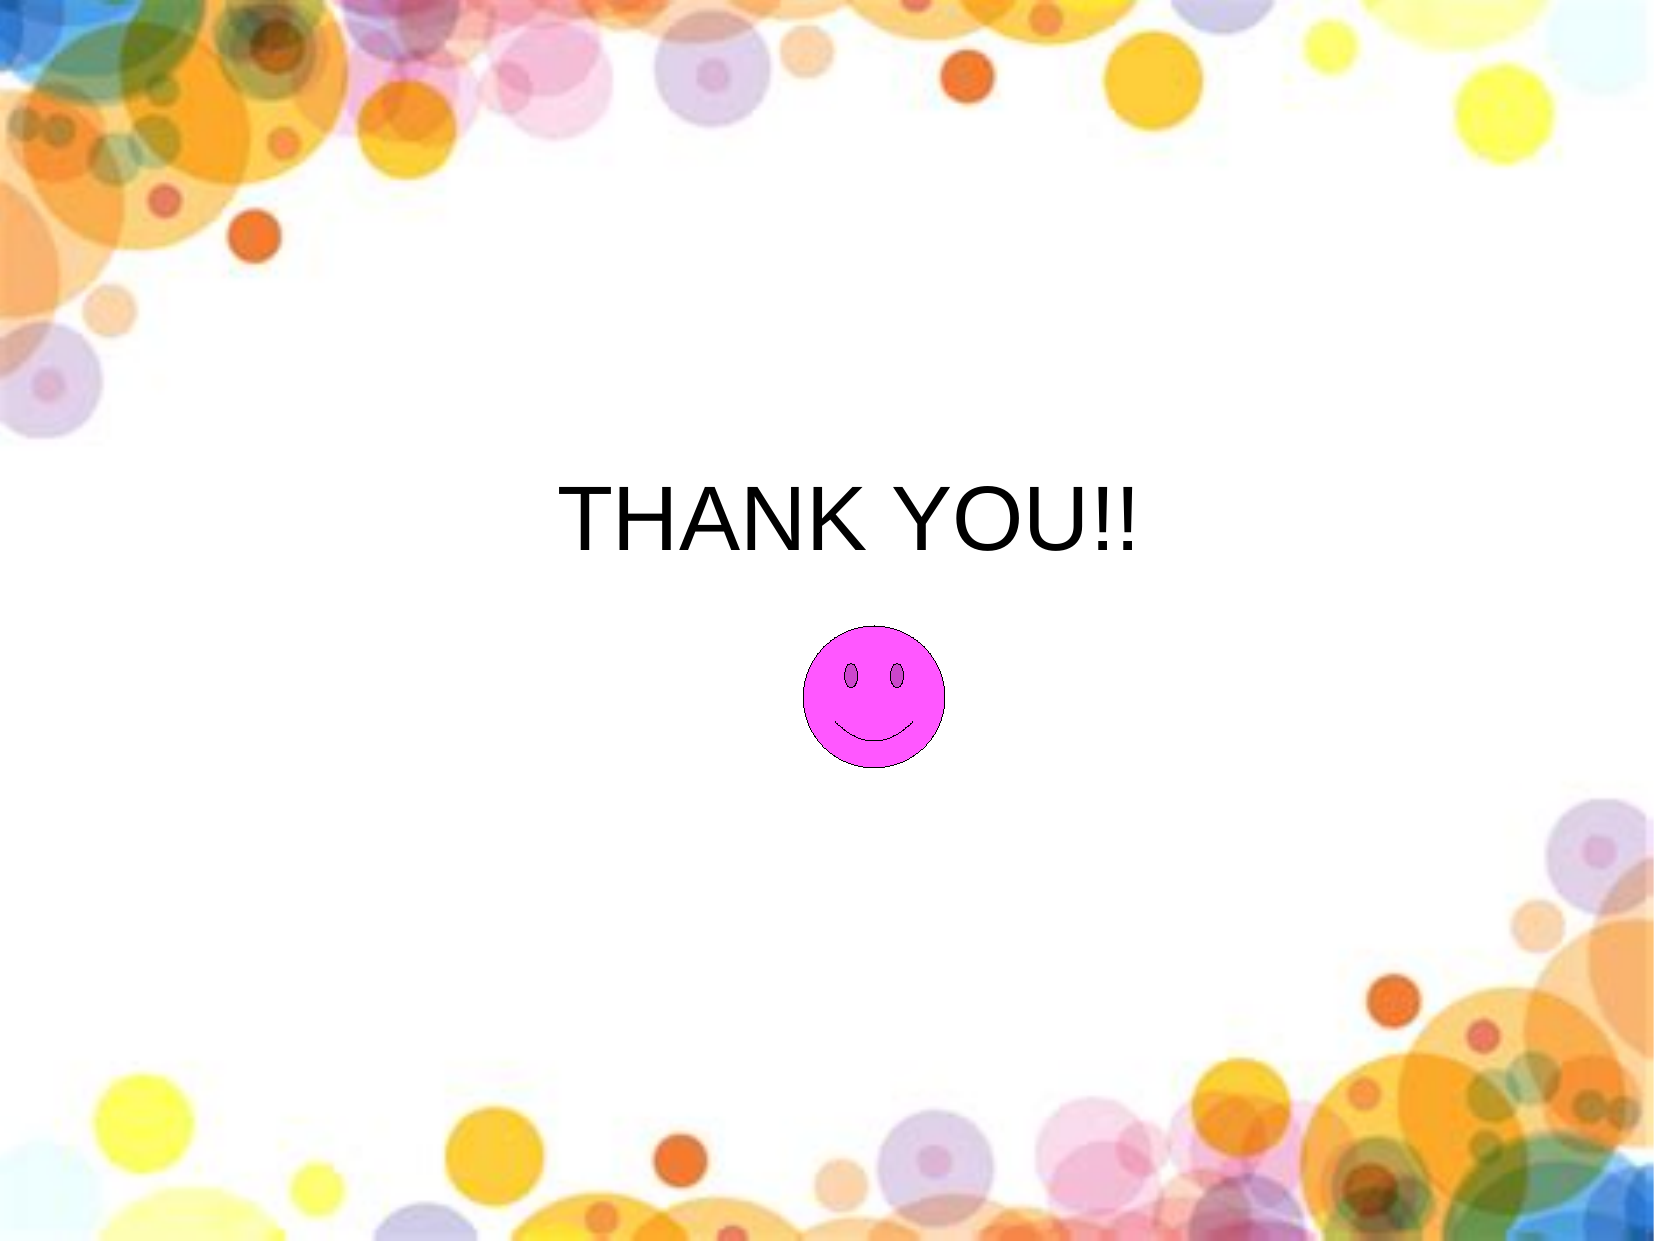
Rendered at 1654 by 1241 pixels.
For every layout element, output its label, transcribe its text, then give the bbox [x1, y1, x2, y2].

text_box [803, 625, 945, 768]
title THANK YOU!! [118, 466, 1607, 674]
picture [0, 0, 1654, 1241]
